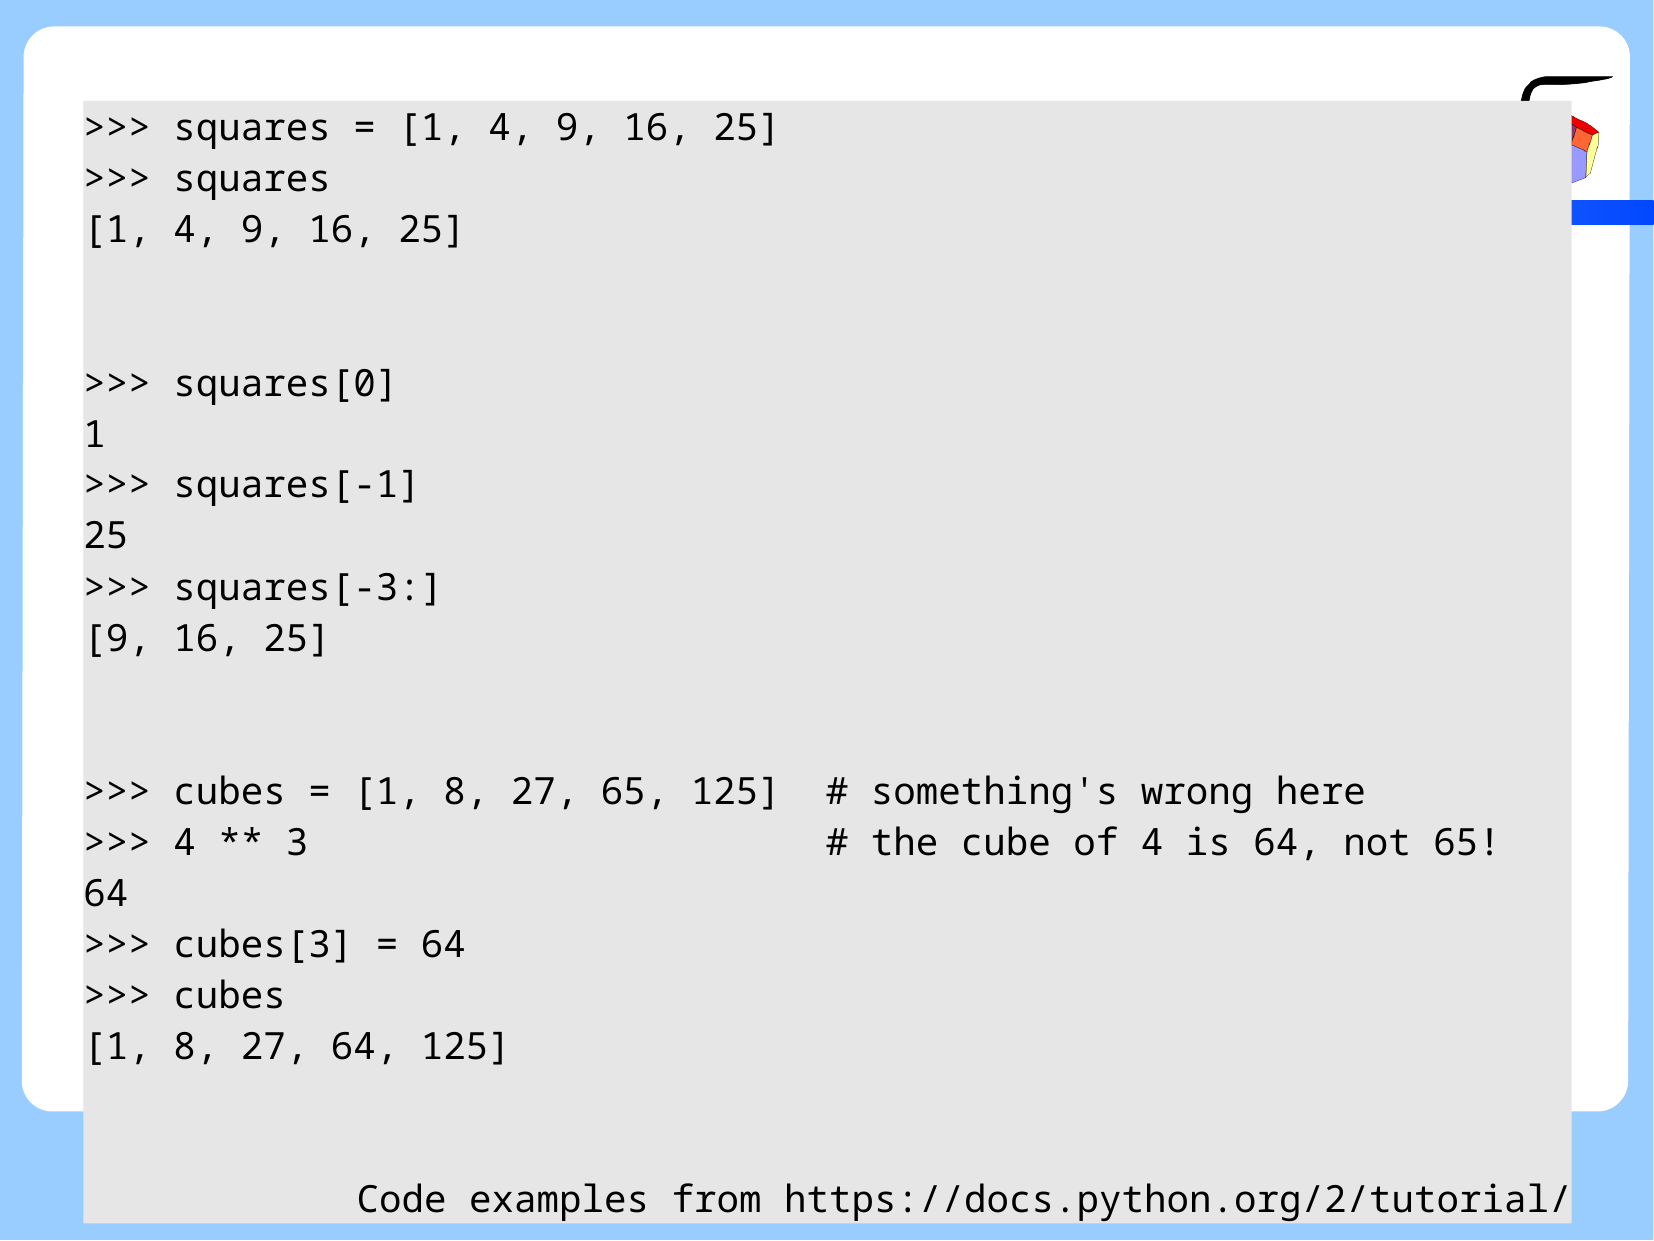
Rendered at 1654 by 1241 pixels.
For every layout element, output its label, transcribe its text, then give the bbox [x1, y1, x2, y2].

text_box >>> squares = [1, 4, 9, 16, 25] >>> squares [1, 4, 9, 16, 25] >>> squares[0] 1 >>> squares[-1] 25 >>> squares[-3:] [9, 16, 25] >>> cubes = [1, 8, 27, 65, 125] # something's wrong here >>> 4 ** 3 # the cube of 4 is 64, not 65! 64 >>> cubes[3] = 64 >>> cubes [1, 8, 27, 64, 125] Code examples from https://docs.python.org/2/tutorial/ [83, 221, 1572, 1104]
title List indexing [82, 49, 1571, 257]
picture [1571, 76, 1613, 184]
